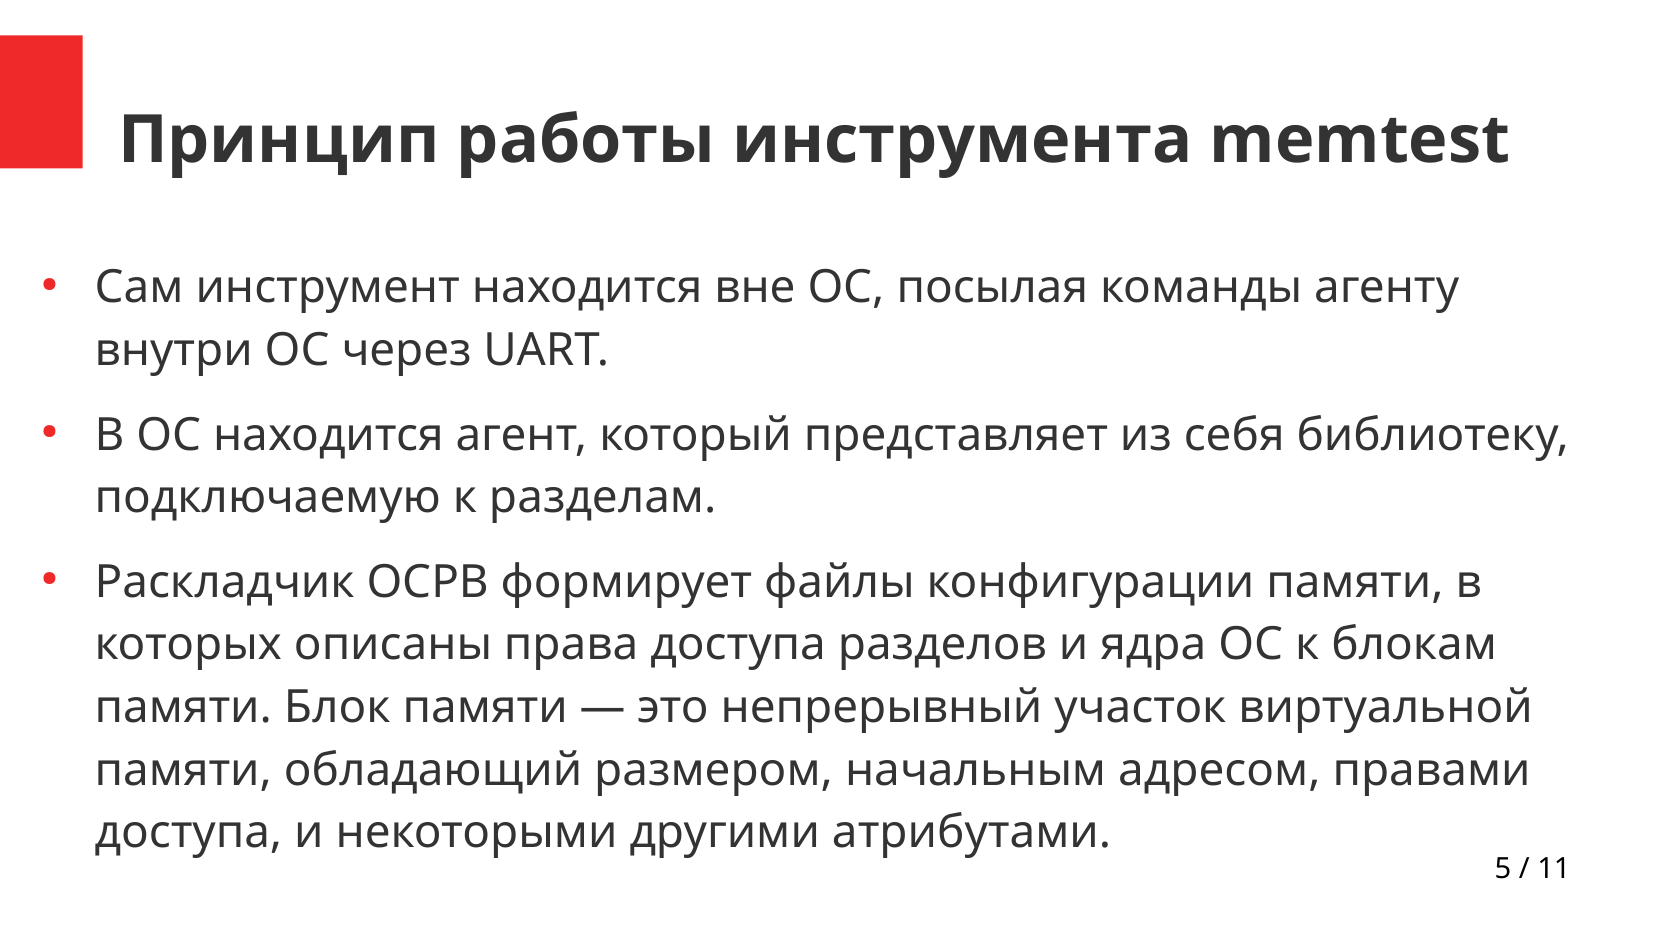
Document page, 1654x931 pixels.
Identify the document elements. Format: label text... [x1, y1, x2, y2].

title Принцип работы инструмента memtest [118, 58, 1571, 215]
list Сам инструмент находится вне ОС, посылая команды агенту внутри ОС через UART. В ОС находится агент, который представляет из себя библиотеку, подключаемую к разделам. Раскладчик ОСРВ формирует файлы конфигурации памяти, в которых описаны права доступа разделов и ядра ОС к блокам памяти. Блок памяти — это непрерывный участок виртуальной памяти, обладающий размером, начальным адресом, правами доступа, и некоторыми другими атрибутами. [23, 253, 1571, 875]
